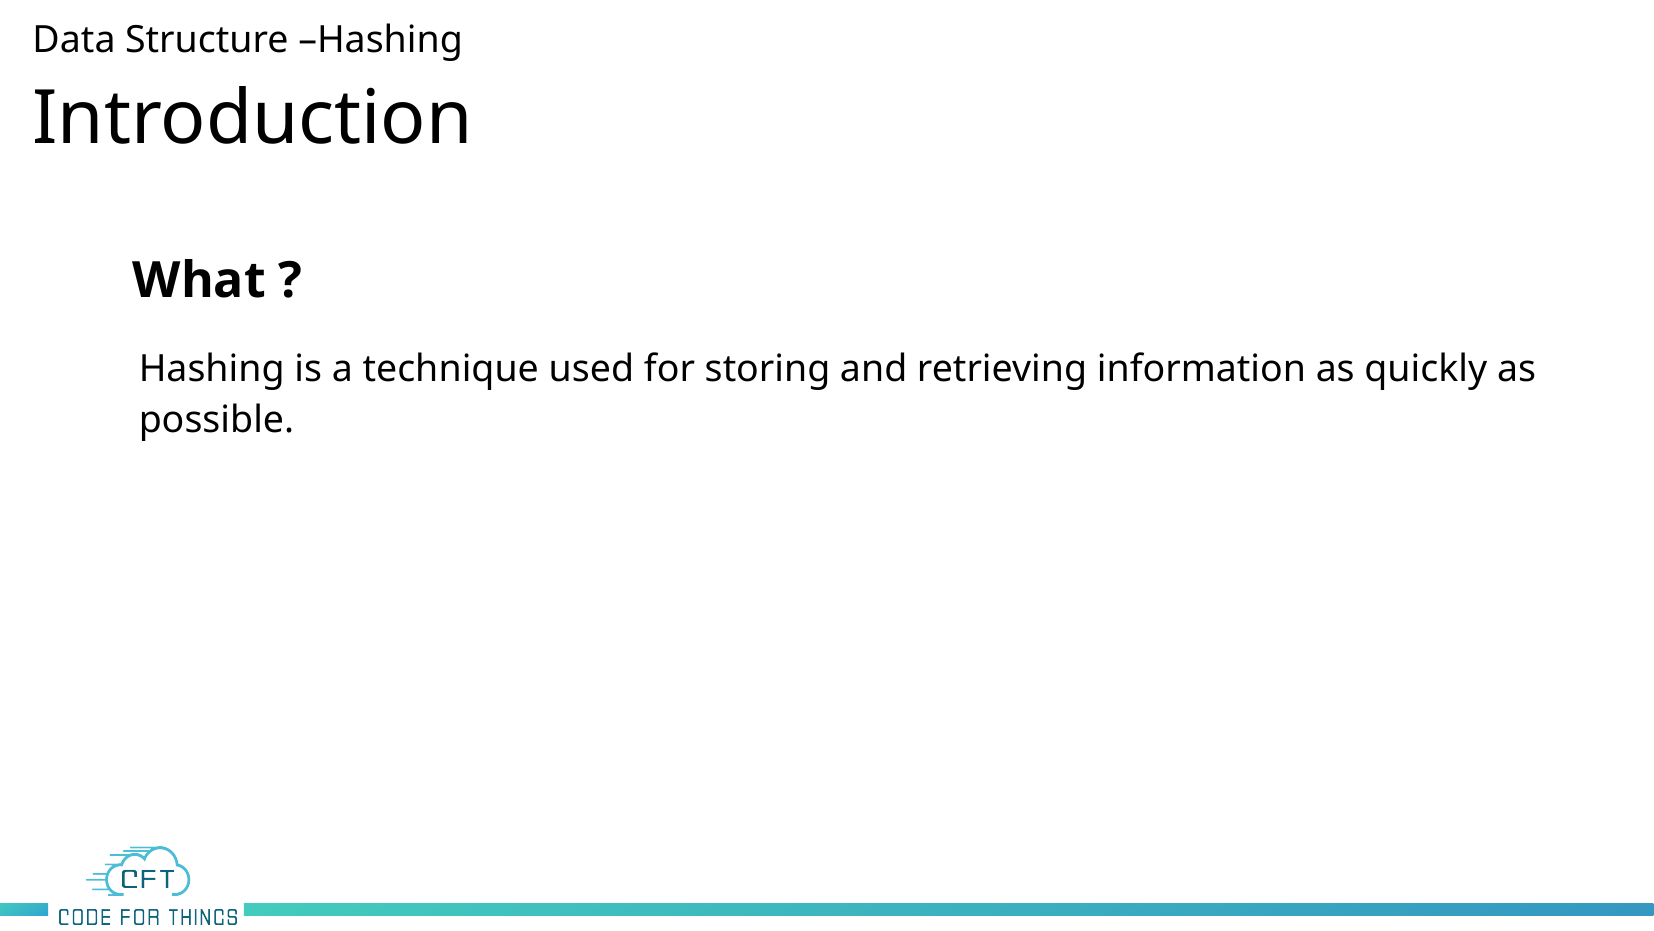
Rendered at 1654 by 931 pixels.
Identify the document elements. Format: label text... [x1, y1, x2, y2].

title Data Structure –Hashing Introduction [32, 12, 1184, 166]
text_box Hashing is a technique used for storing and retrieving information as quickly as possible. [124, 334, 1625, 437]
picture [59, 846, 237, 925]
text_box What ? [118, 236, 343, 310]
